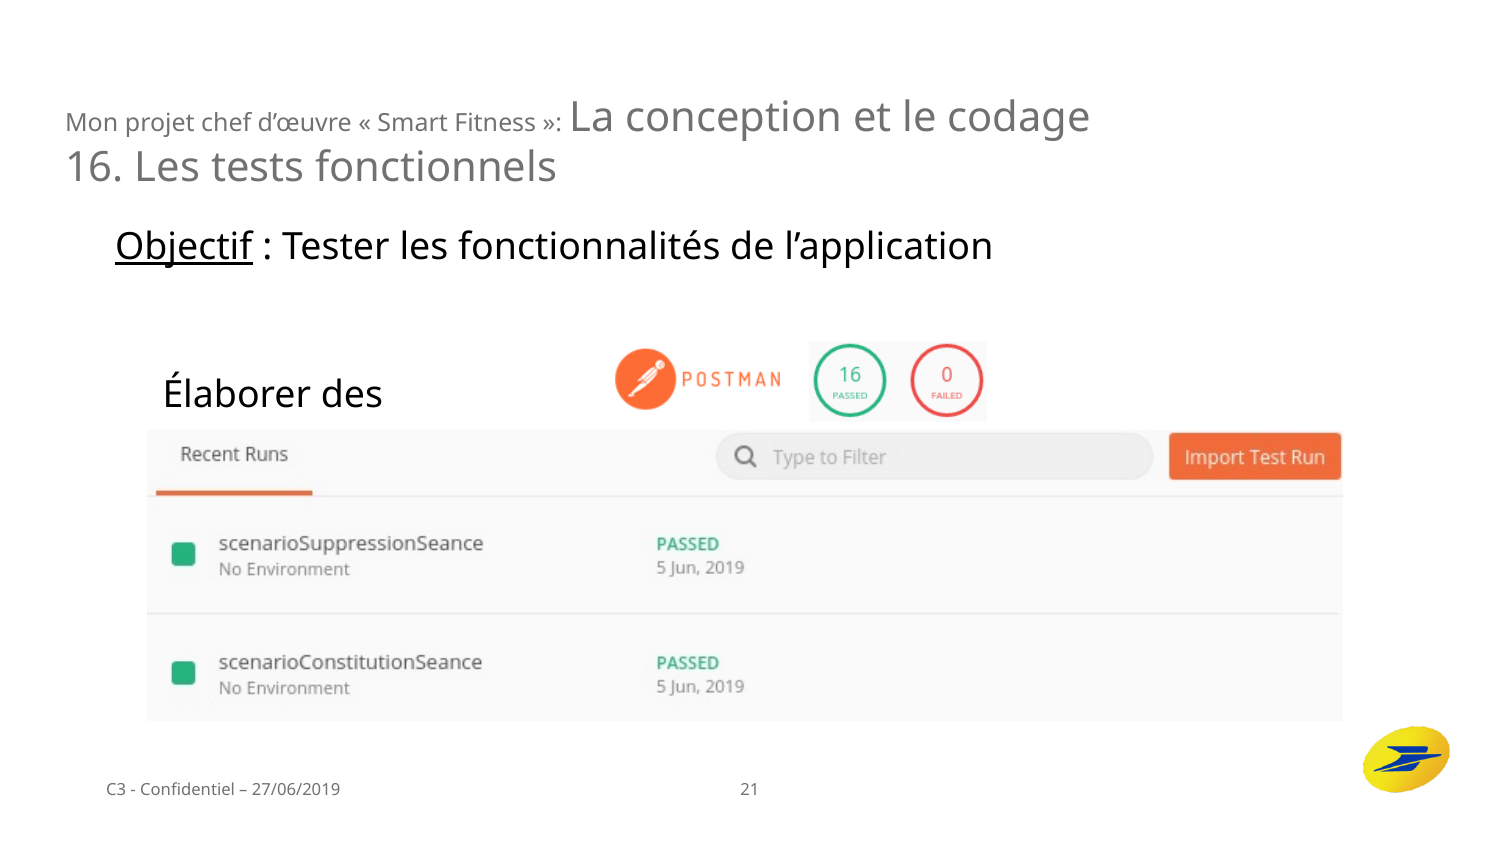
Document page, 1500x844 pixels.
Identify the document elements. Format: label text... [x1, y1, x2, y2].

text_box Objectif : Tester les fonctionnalités de l’application [100, 192, 1205, 274]
picture [608, 339, 987, 422]
title Mon projet chef d’œuvre « Smart Fitness »: La conception et le codage 16. Les tests fonctionnels [64, 89, 1436, 169]
text_box Élaborer des scénarios [148, 340, 573, 430]
picture [147, 430, 1343, 721]
picture [1346, 702, 1465, 821]
